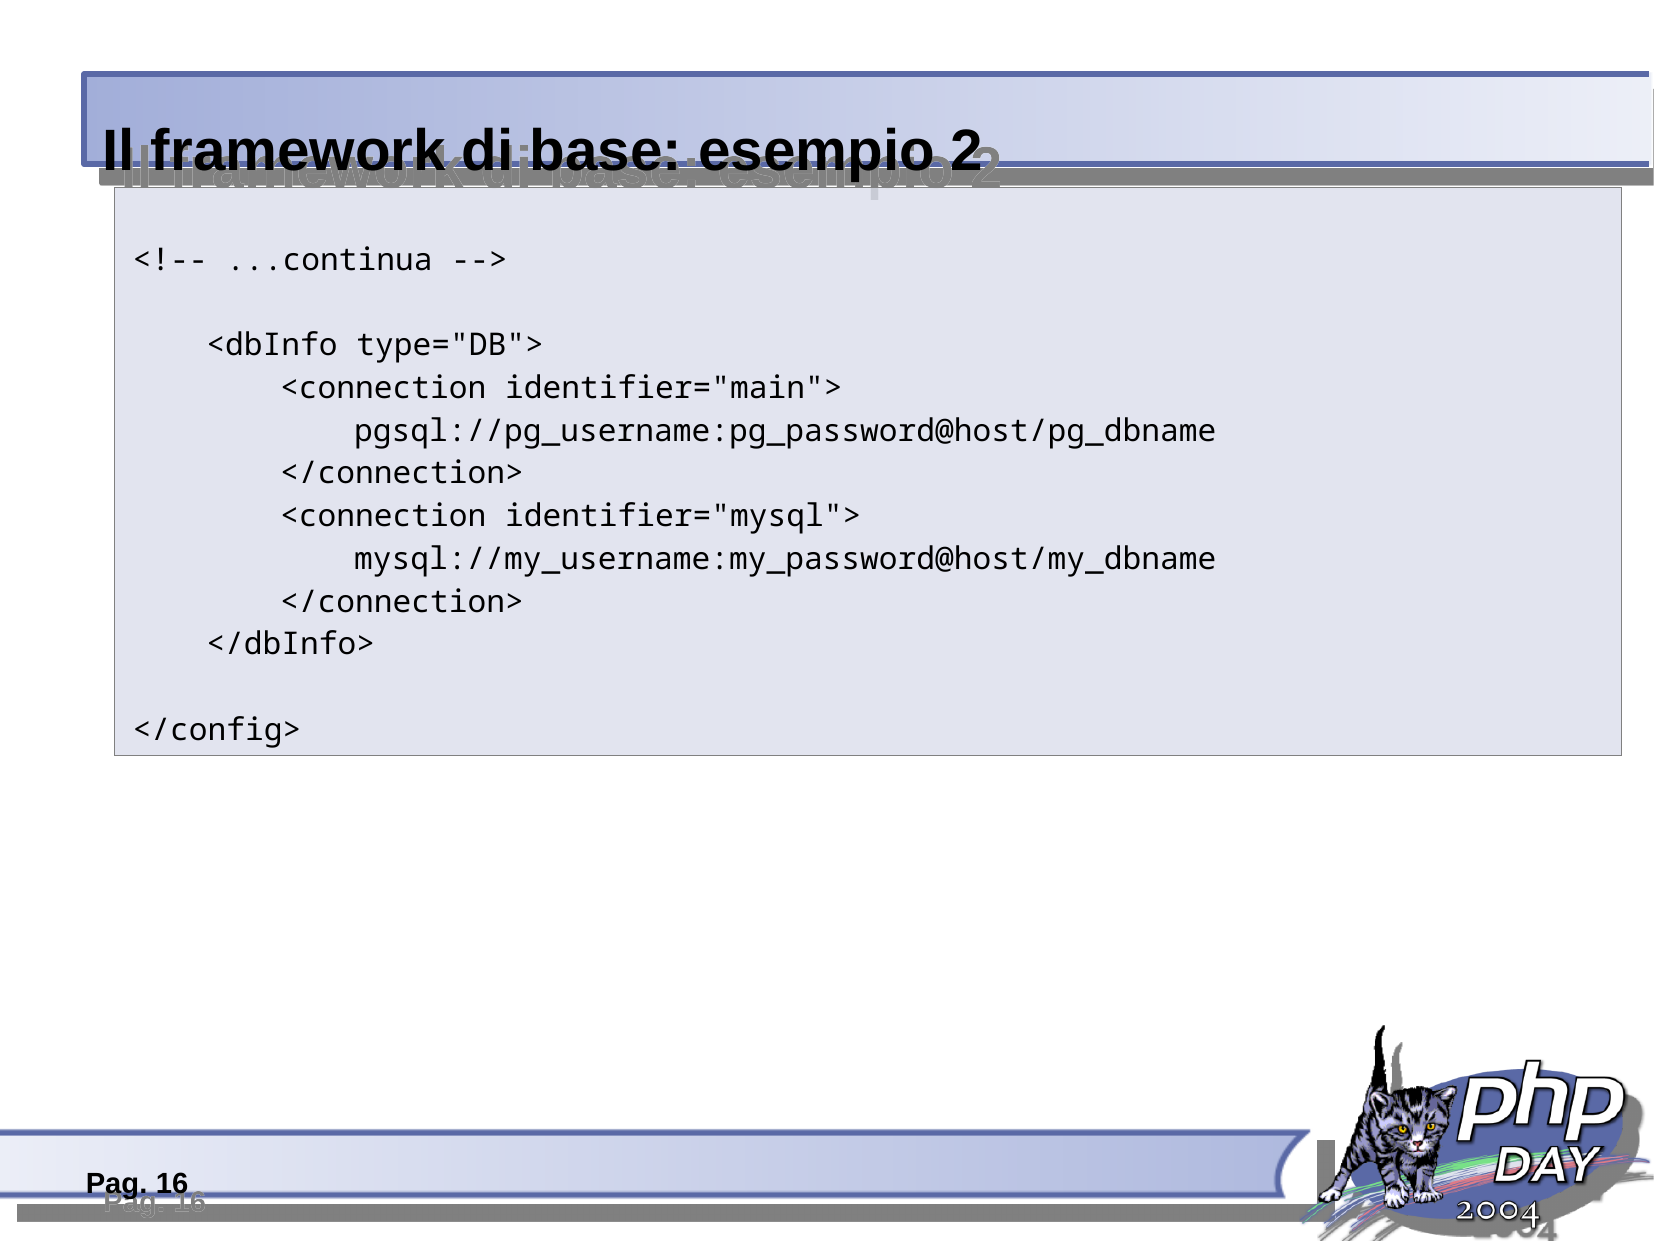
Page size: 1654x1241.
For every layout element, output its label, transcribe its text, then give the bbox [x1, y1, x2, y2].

picture [177, 1183, 183, 1190]
picture [0, 1025, 1652, 1233]
text_box Il framework di base: esempio 2 [102, 85, 1394, 155]
text_box <!-- ...continua --> <dbInfo type="DB"> <connection identifier="main"> pgsql://pg_username:pg_password@host/pg_dbname </connection> <connection identifier="mysql"> mysql://my_username:my_password@host/my_dbname </connection> </dbInfo> </config> [114, 187, 1622, 675]
picture [126, 1180, 133, 1190]
picture [110, 1195, 117, 1201]
